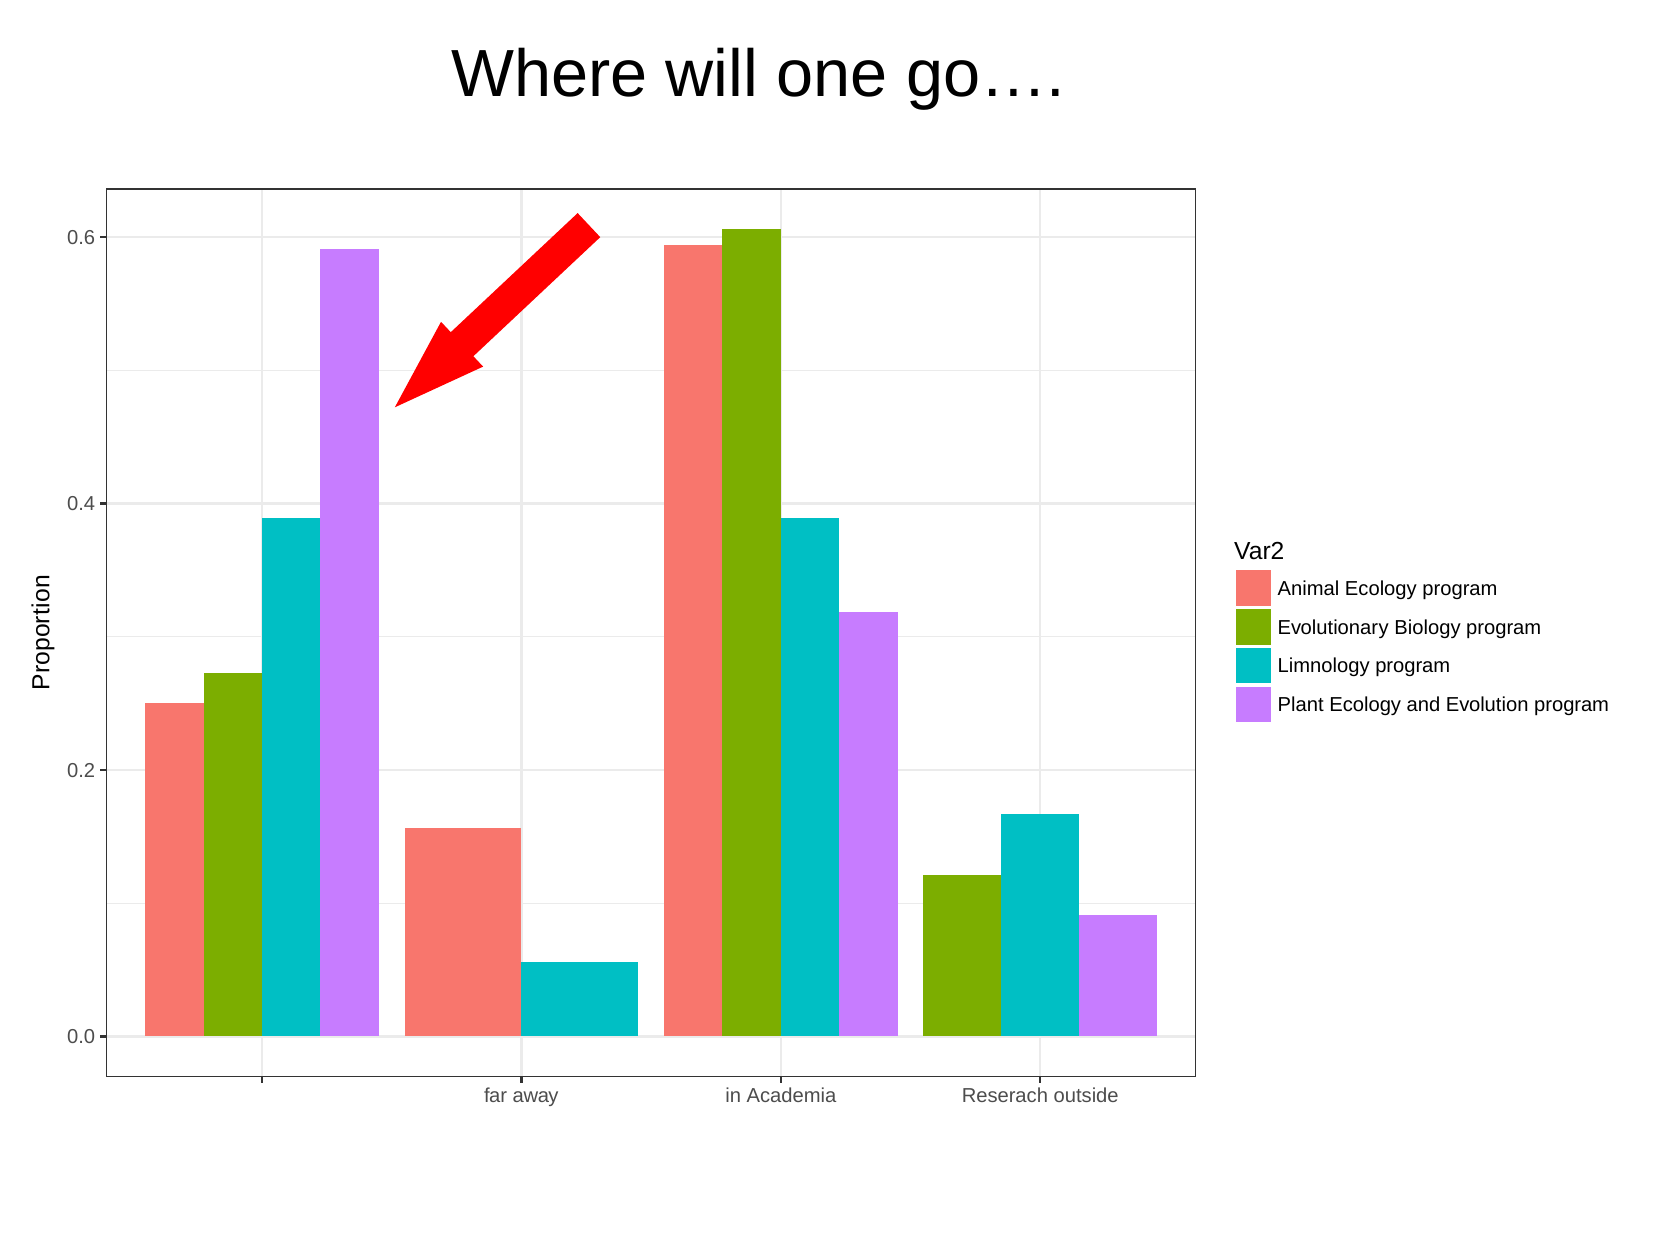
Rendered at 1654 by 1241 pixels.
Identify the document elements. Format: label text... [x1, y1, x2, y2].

picture [19, 176, 1635, 1145]
text_box Where will one go…. [143, 28, 1374, 118]
